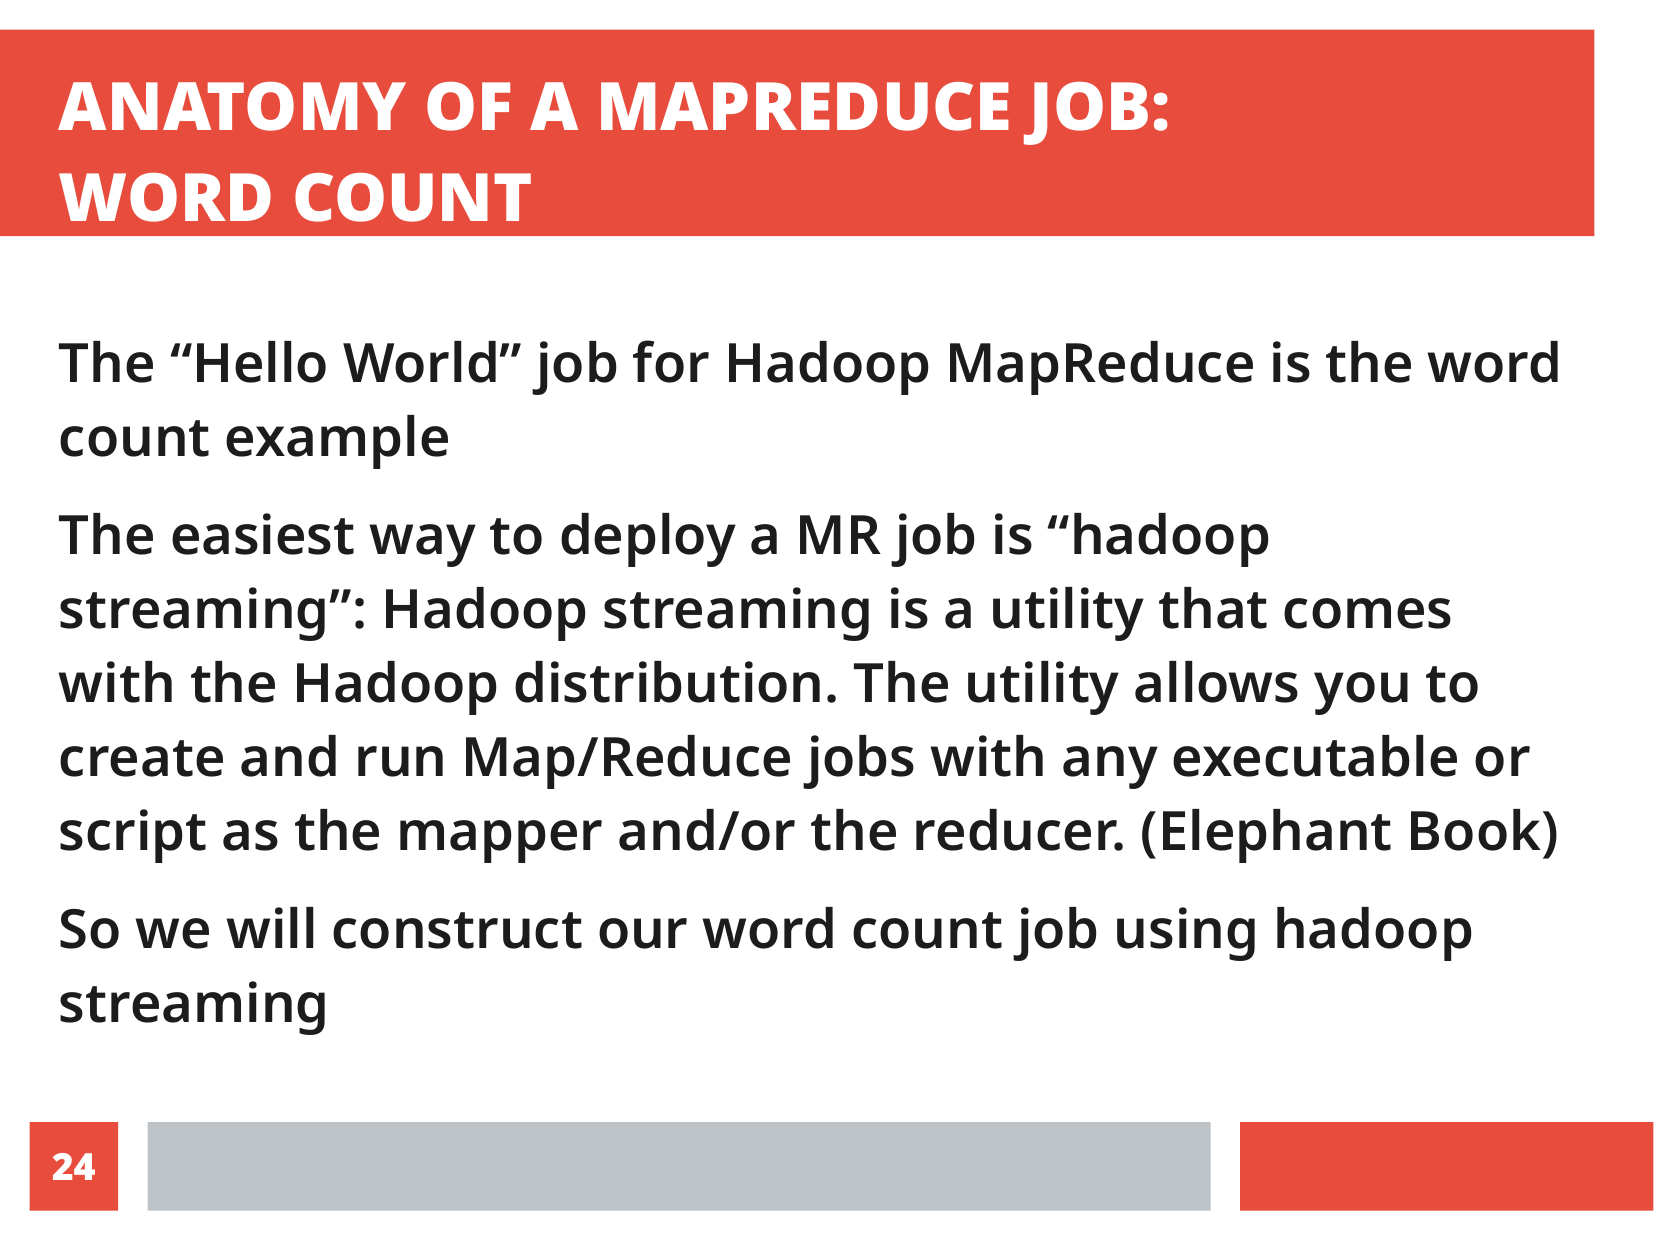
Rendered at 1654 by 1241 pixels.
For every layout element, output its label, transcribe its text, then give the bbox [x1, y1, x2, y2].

list The “Hello World” job for Hadoop MapReduce is the word count example The easiest way to deploy a MR job is “hadoop streaming”: Hadoop streaming is a utility that comes with the Hadoop distribution. The utility allows you to create and run Map/Reduce jobs with any executable or script as the mapper and/or the reducer. (Elephant Book) So we will construct our word count job using hadoop streaming [59, 324, 1565, 1093]
title ANATOMY OF A MAPREDUCE JOB: WORD COUNT [59, 59, 1595, 207]
